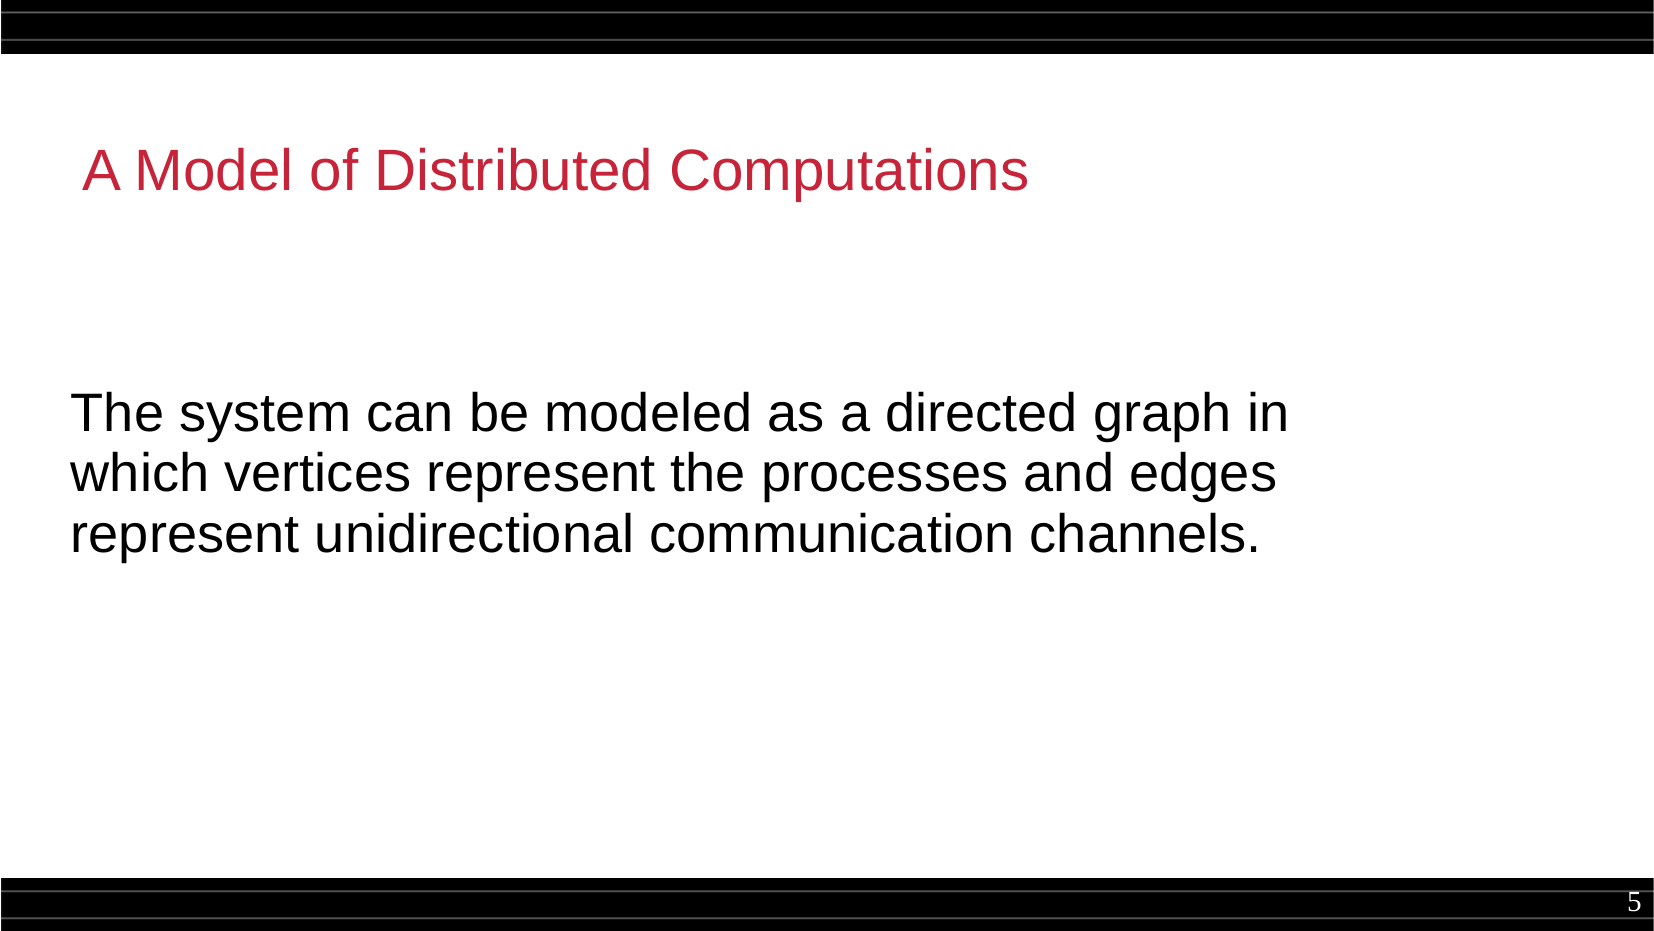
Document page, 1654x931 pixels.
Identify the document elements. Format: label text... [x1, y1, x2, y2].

title A Model of Distributed Computations [82, 92, 1571, 249]
subtitle The system can be modeled as a directed graph in which vertices represent the processes and edges represent unidirectional communication channels. [70, 200, 1406, 746]
picture [1, 0, 1654, 54]
picture [1, 878, 1654, 931]
